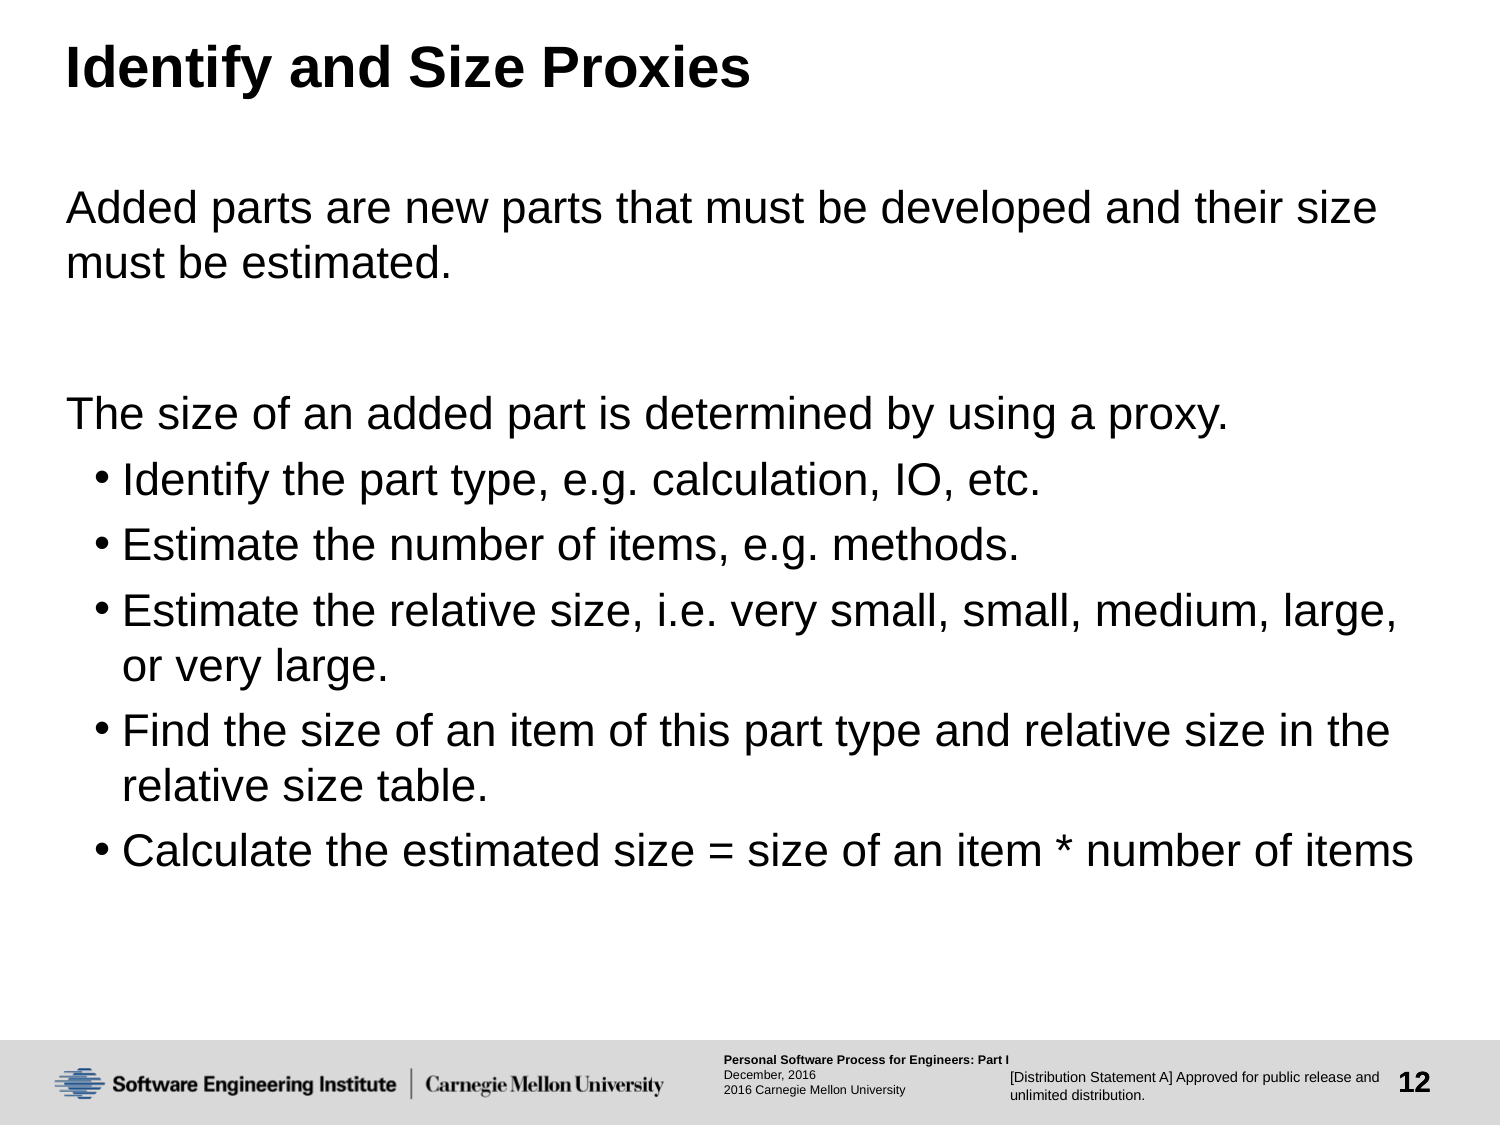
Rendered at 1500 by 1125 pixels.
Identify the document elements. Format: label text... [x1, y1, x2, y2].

list Added parts are new parts that must be developed and their size must be estimated. The size of an added part is determined by using a proxy. Identify the part type, e.g. calculation, IO, etc. Estimate the number of items, e.g. methods. Estimate the relative size, i.e. very small, small, medium, large, or very large. Find the size of an item of this part type and relative size in the relative size table. Calculate the estimated size = size of an item * number of items [65, 177, 1431, 1000]
picture [46, 1061, 673, 1104]
title Identify and Size Proxies [65, 37, 1313, 148]
